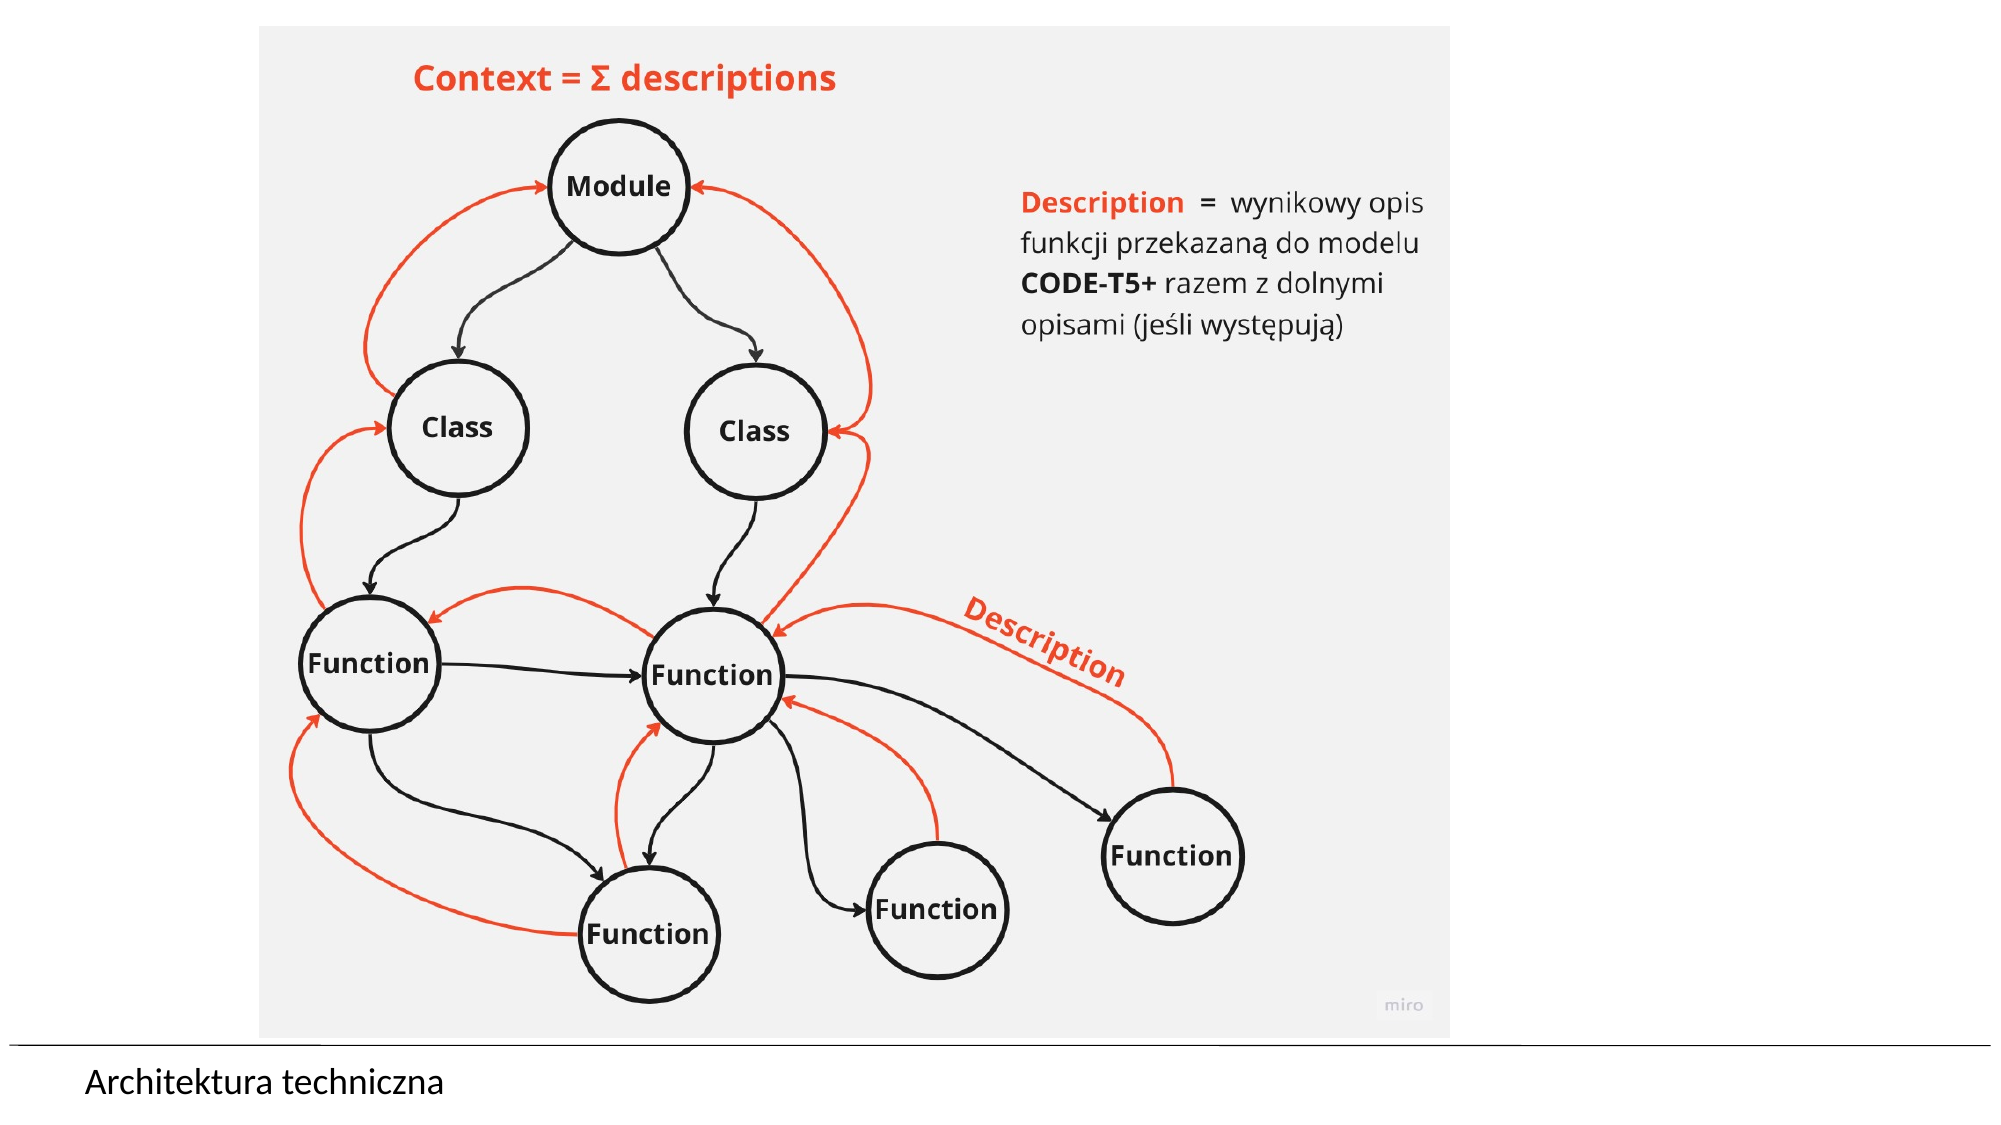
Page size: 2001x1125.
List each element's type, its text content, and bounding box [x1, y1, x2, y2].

text_box Architektura techniczna [69, 1049, 855, 1111]
picture [259, 26, 1450, 1038]
